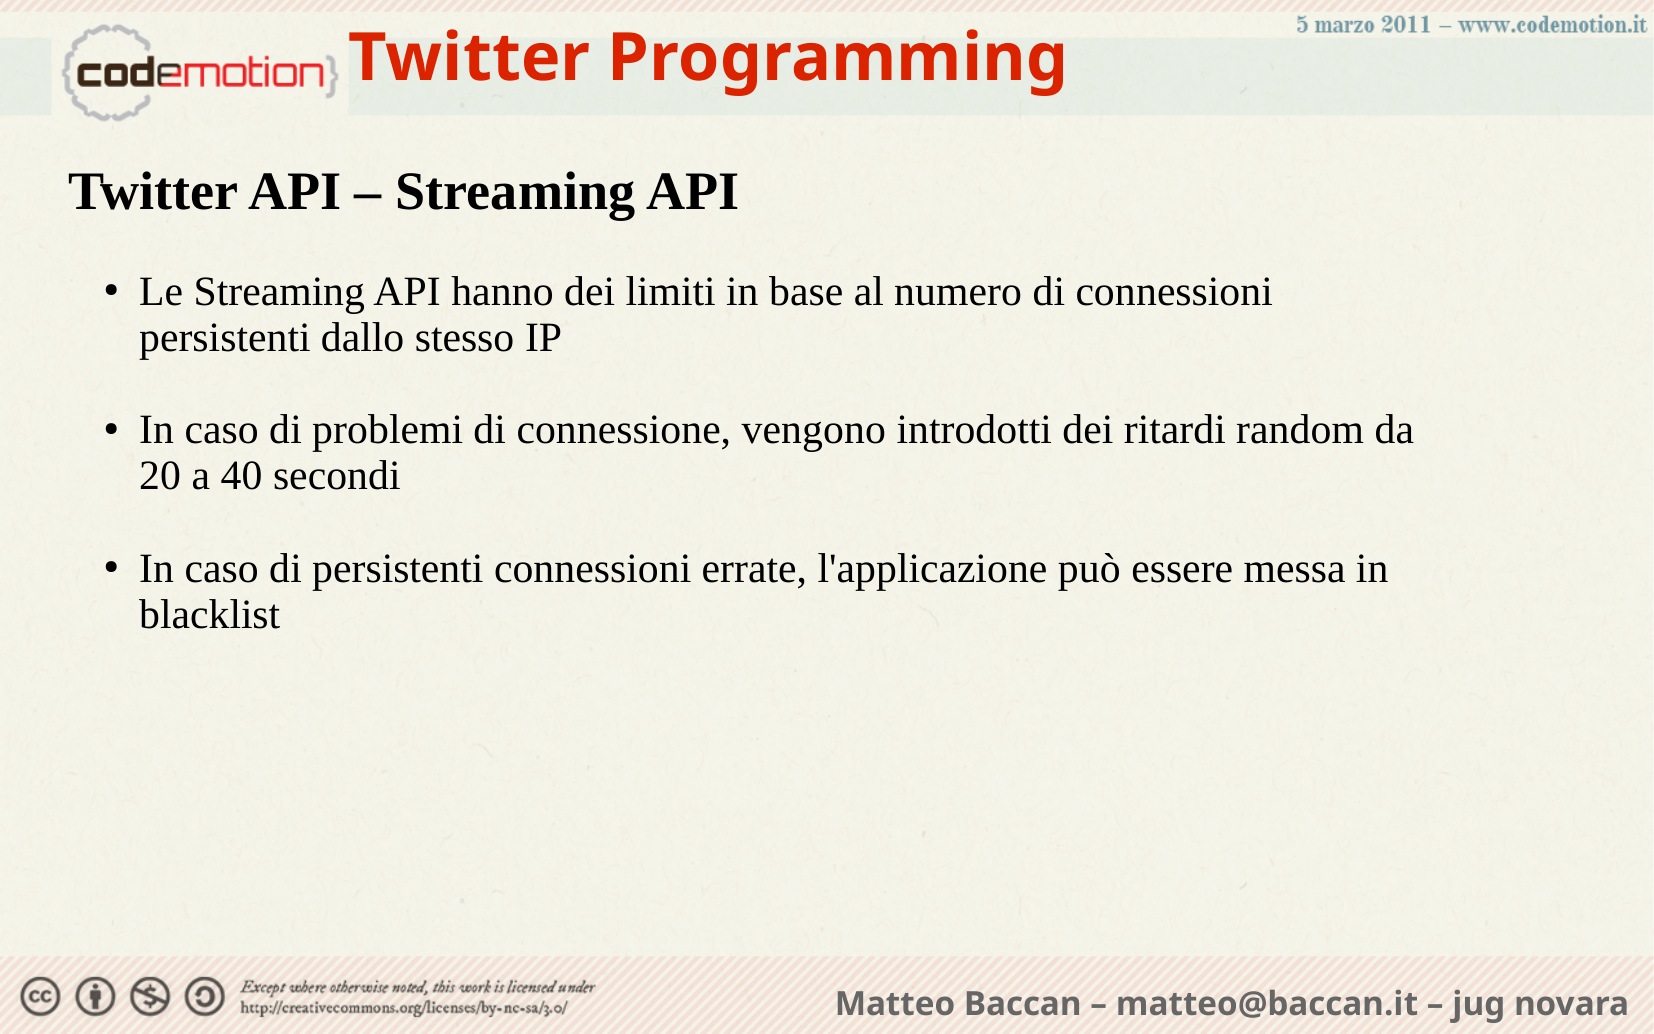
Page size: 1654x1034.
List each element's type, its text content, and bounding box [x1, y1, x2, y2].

picture [0, 0, 1654, 1034]
text_box Twitter API – Streaming API Le Streaming API hanno dei limiti in base al numero di connessioni persistenti dallo stesso IP In caso di problemi di connessione, vengono introdotti dei ritardi random da 20 a 40 secondi In caso di persistenti connessioni errate, l'applicazione può essere messa in blacklist [53, 154, 1465, 784]
title Twitter Programming [348, 5, 1609, 103]
